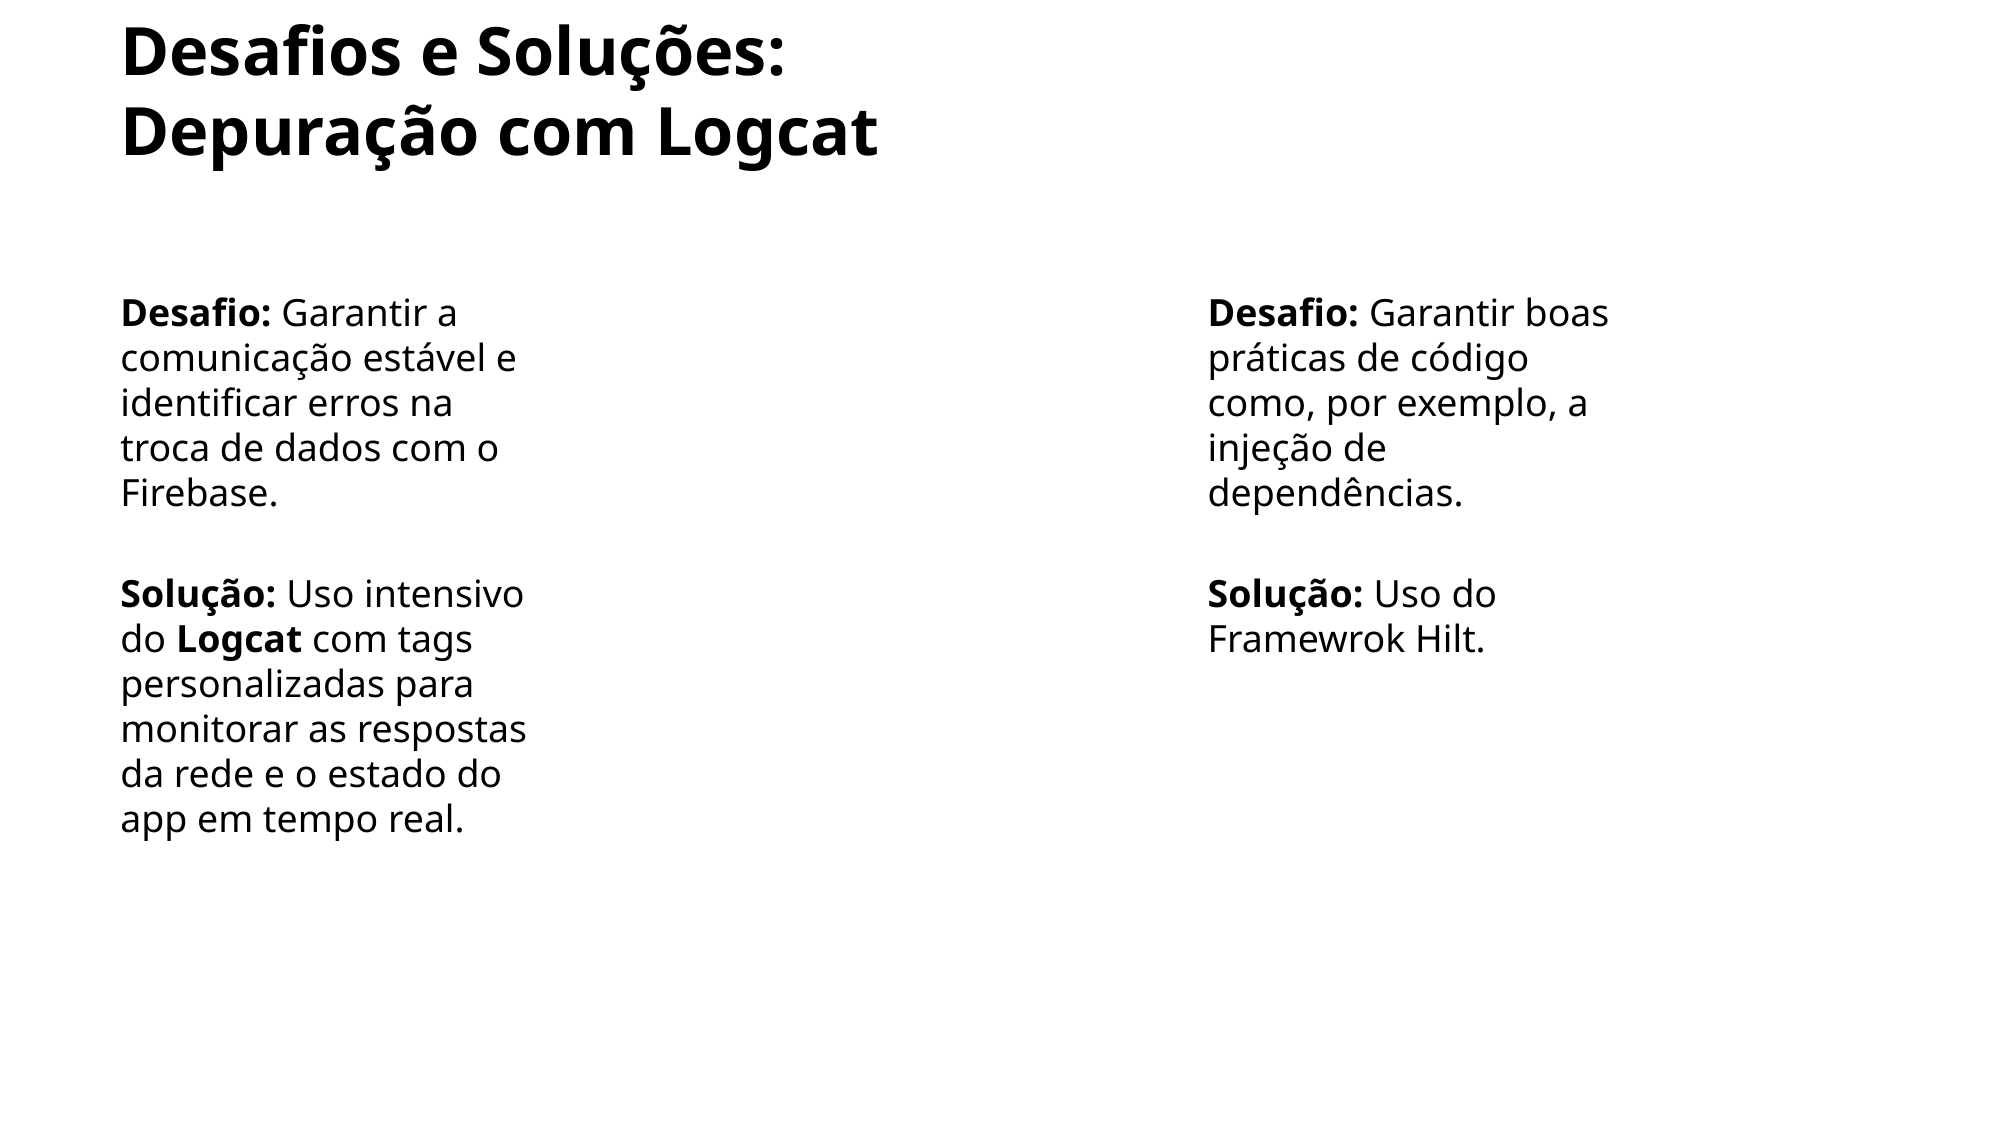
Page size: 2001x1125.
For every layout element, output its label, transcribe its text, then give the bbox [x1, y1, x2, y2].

text_box Desafio: Garantir a comunicação estável e identificar erros na troca de dados com o Firebase. [105, 281, 556, 479]
text_box Solução: Uso do Framewrok Hilt. [1192, 562, 1643, 669]
text_box Solução: Uso intensivo do Logcat com tags personalizadas para monitorar as respostas da rede e o estado do app em tempo real. [105, 562, 556, 851]
text_box Desafio: Garantir boas práticas de código como, por exemplo, a injeção de dependências. [1192, 281, 1643, 479]
title Desafios e Soluções: Depuração com Logcat [105, 0, 1074, 181]
